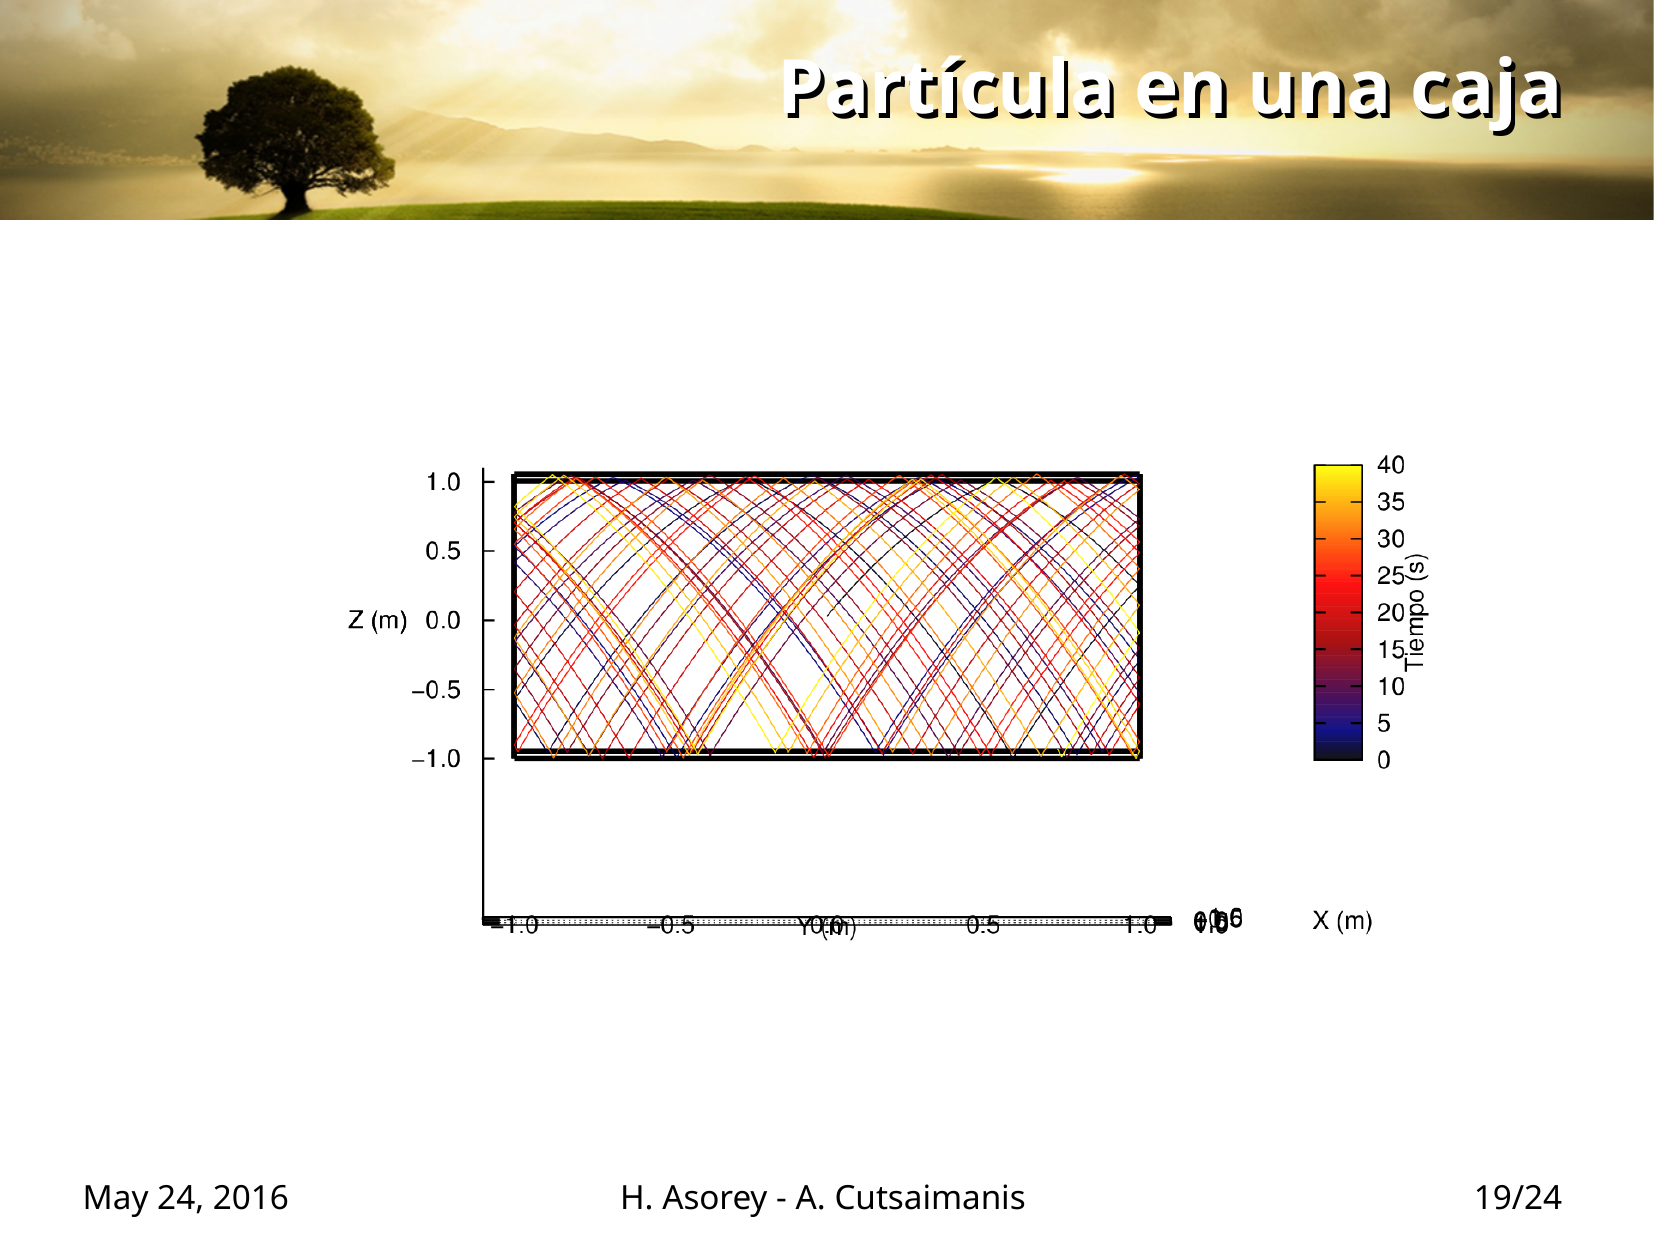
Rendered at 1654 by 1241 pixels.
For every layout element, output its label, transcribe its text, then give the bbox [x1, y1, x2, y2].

picture [183, 254, 1470, 1156]
picture [0, 0, 1654, 220]
title Partícula en una caja [75, 19, 1564, 151]
